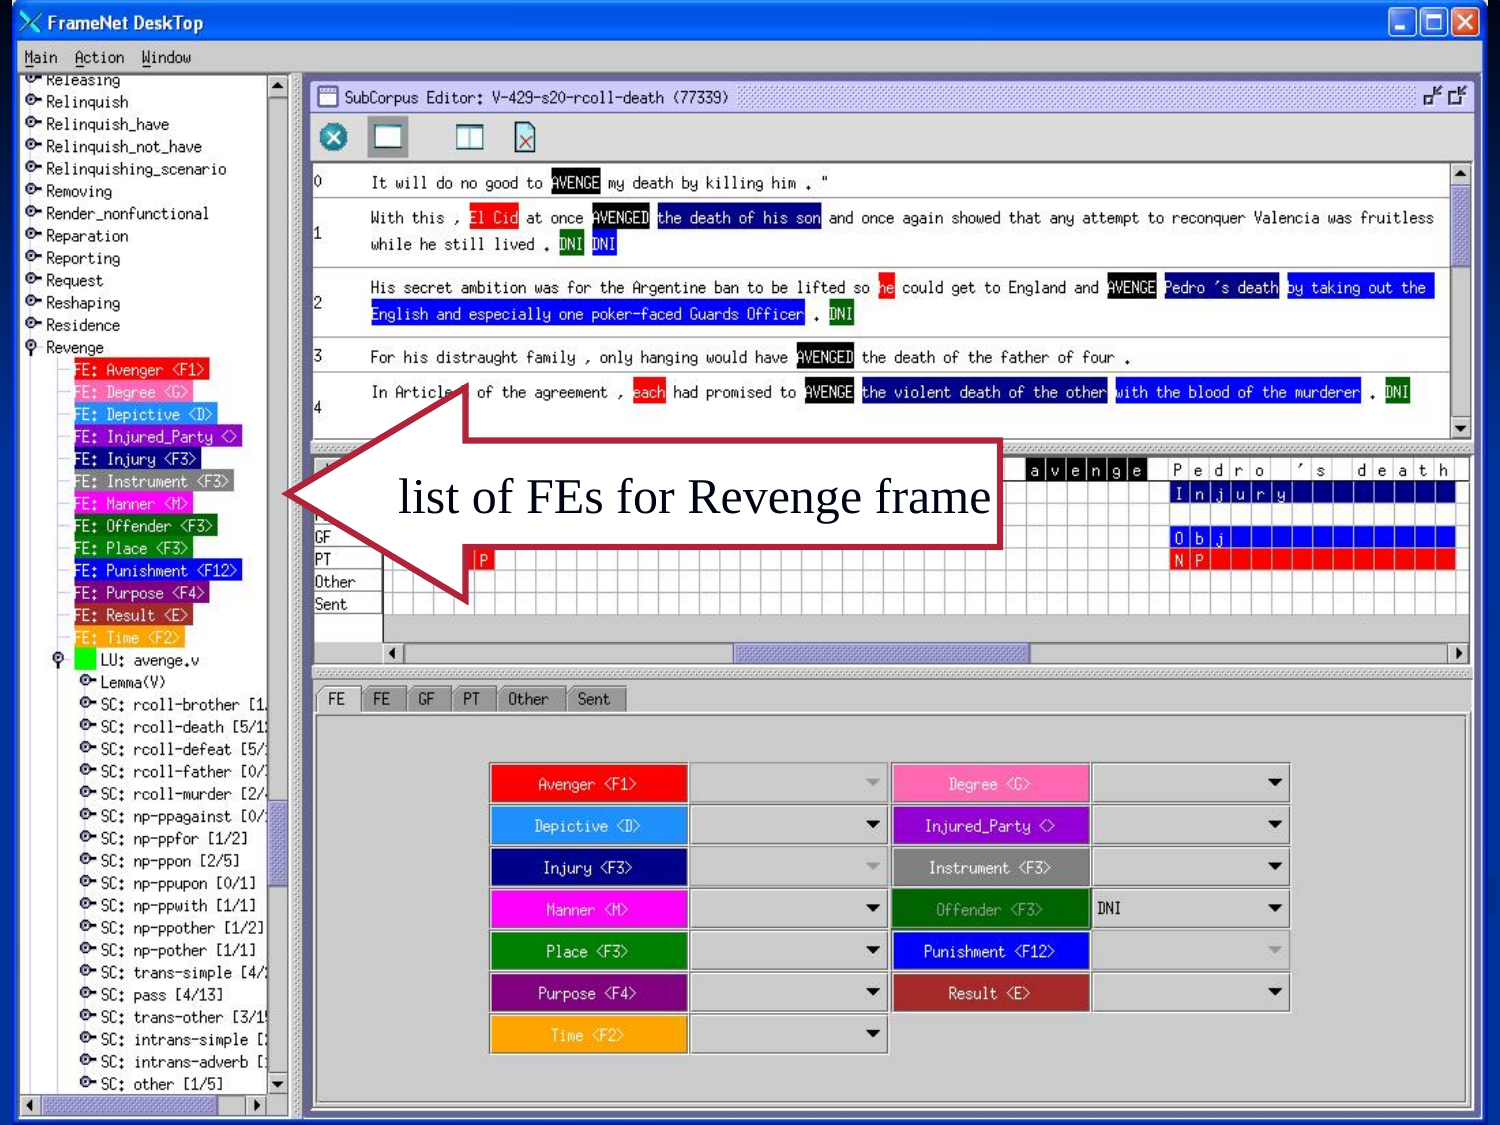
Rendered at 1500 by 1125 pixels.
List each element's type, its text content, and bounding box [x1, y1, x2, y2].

picture [12, 0, 1488, 1125]
text_box llist of FEs for Revenge frame [287, 387, 1000, 601]
